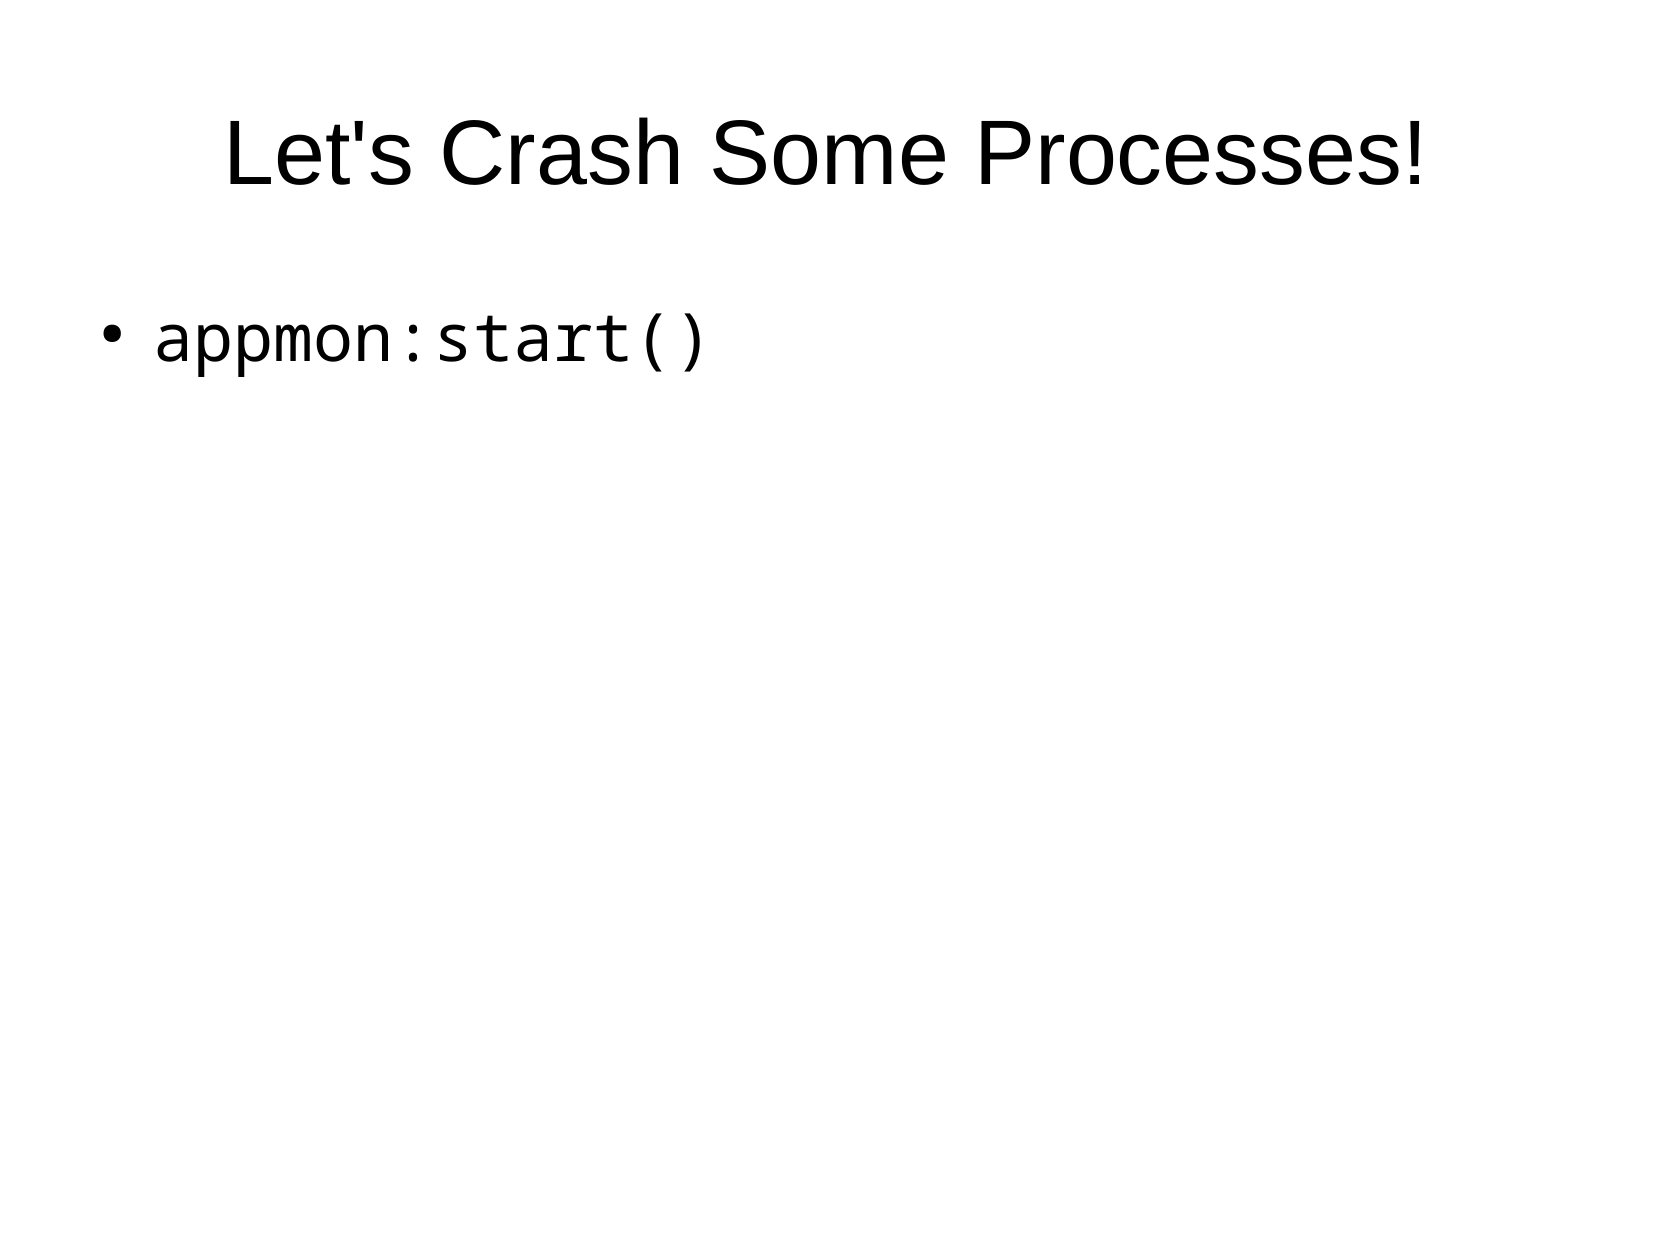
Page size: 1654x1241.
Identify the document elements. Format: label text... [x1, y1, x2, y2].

list appmon:start() [82, 290, 1571, 1010]
title Let's Crash Some Processes! [82, 49, 1571, 257]
